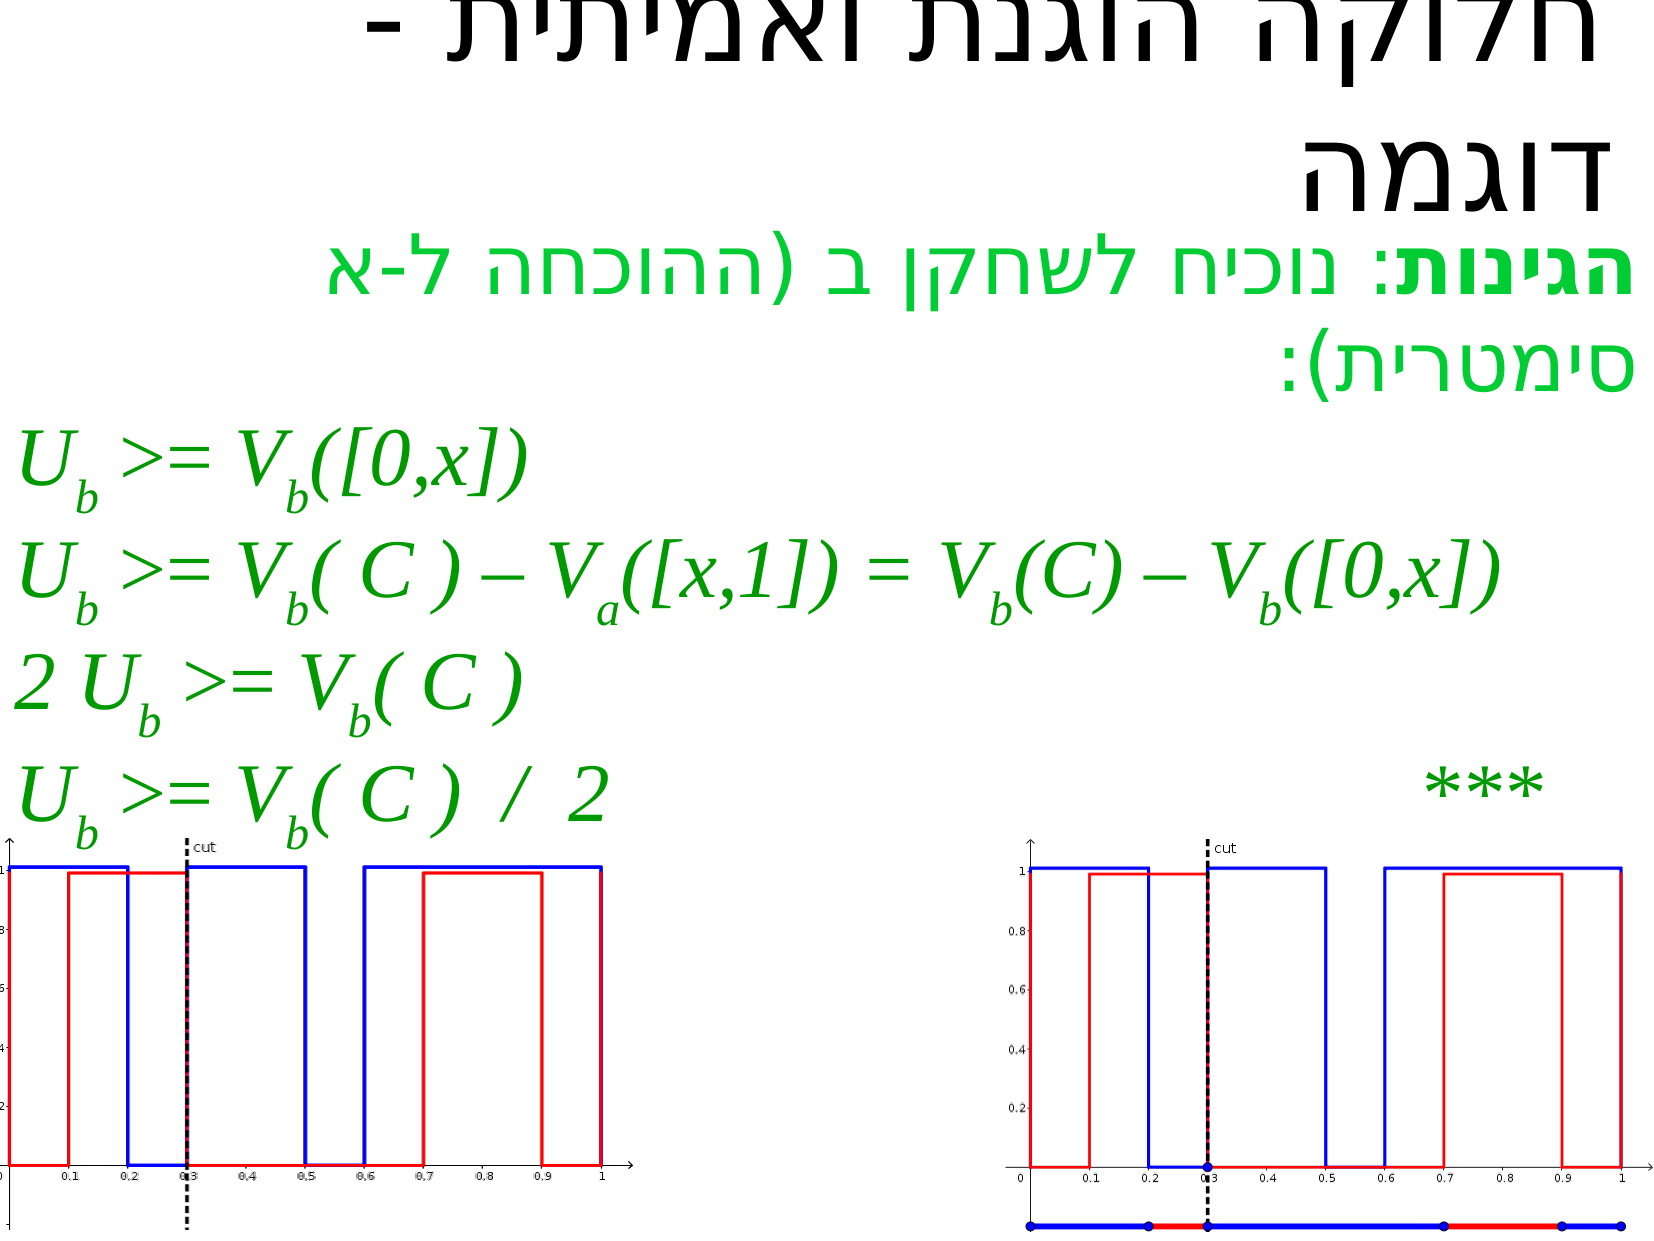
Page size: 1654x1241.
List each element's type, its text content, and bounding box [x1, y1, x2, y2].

text_box הגינות: נוכיח לשחקן ב (ההוכחה ל-א סימטרית): Ub >= Vb([0,x]) Ub >= Vb( C ) – Va([x,1]) = Vb(C) – Vb([0,x]) 2 Ub >= Vb( C ) Ub >= Vb( C ) / 2 *** [0, 210, 1654, 1241]
picture [1005, 839, 1653, 1232]
picture [0, 838, 633, 1231]
title חלוקה הוגנת ואמיתית - דוגמה [0, 7, 1654, 166]
